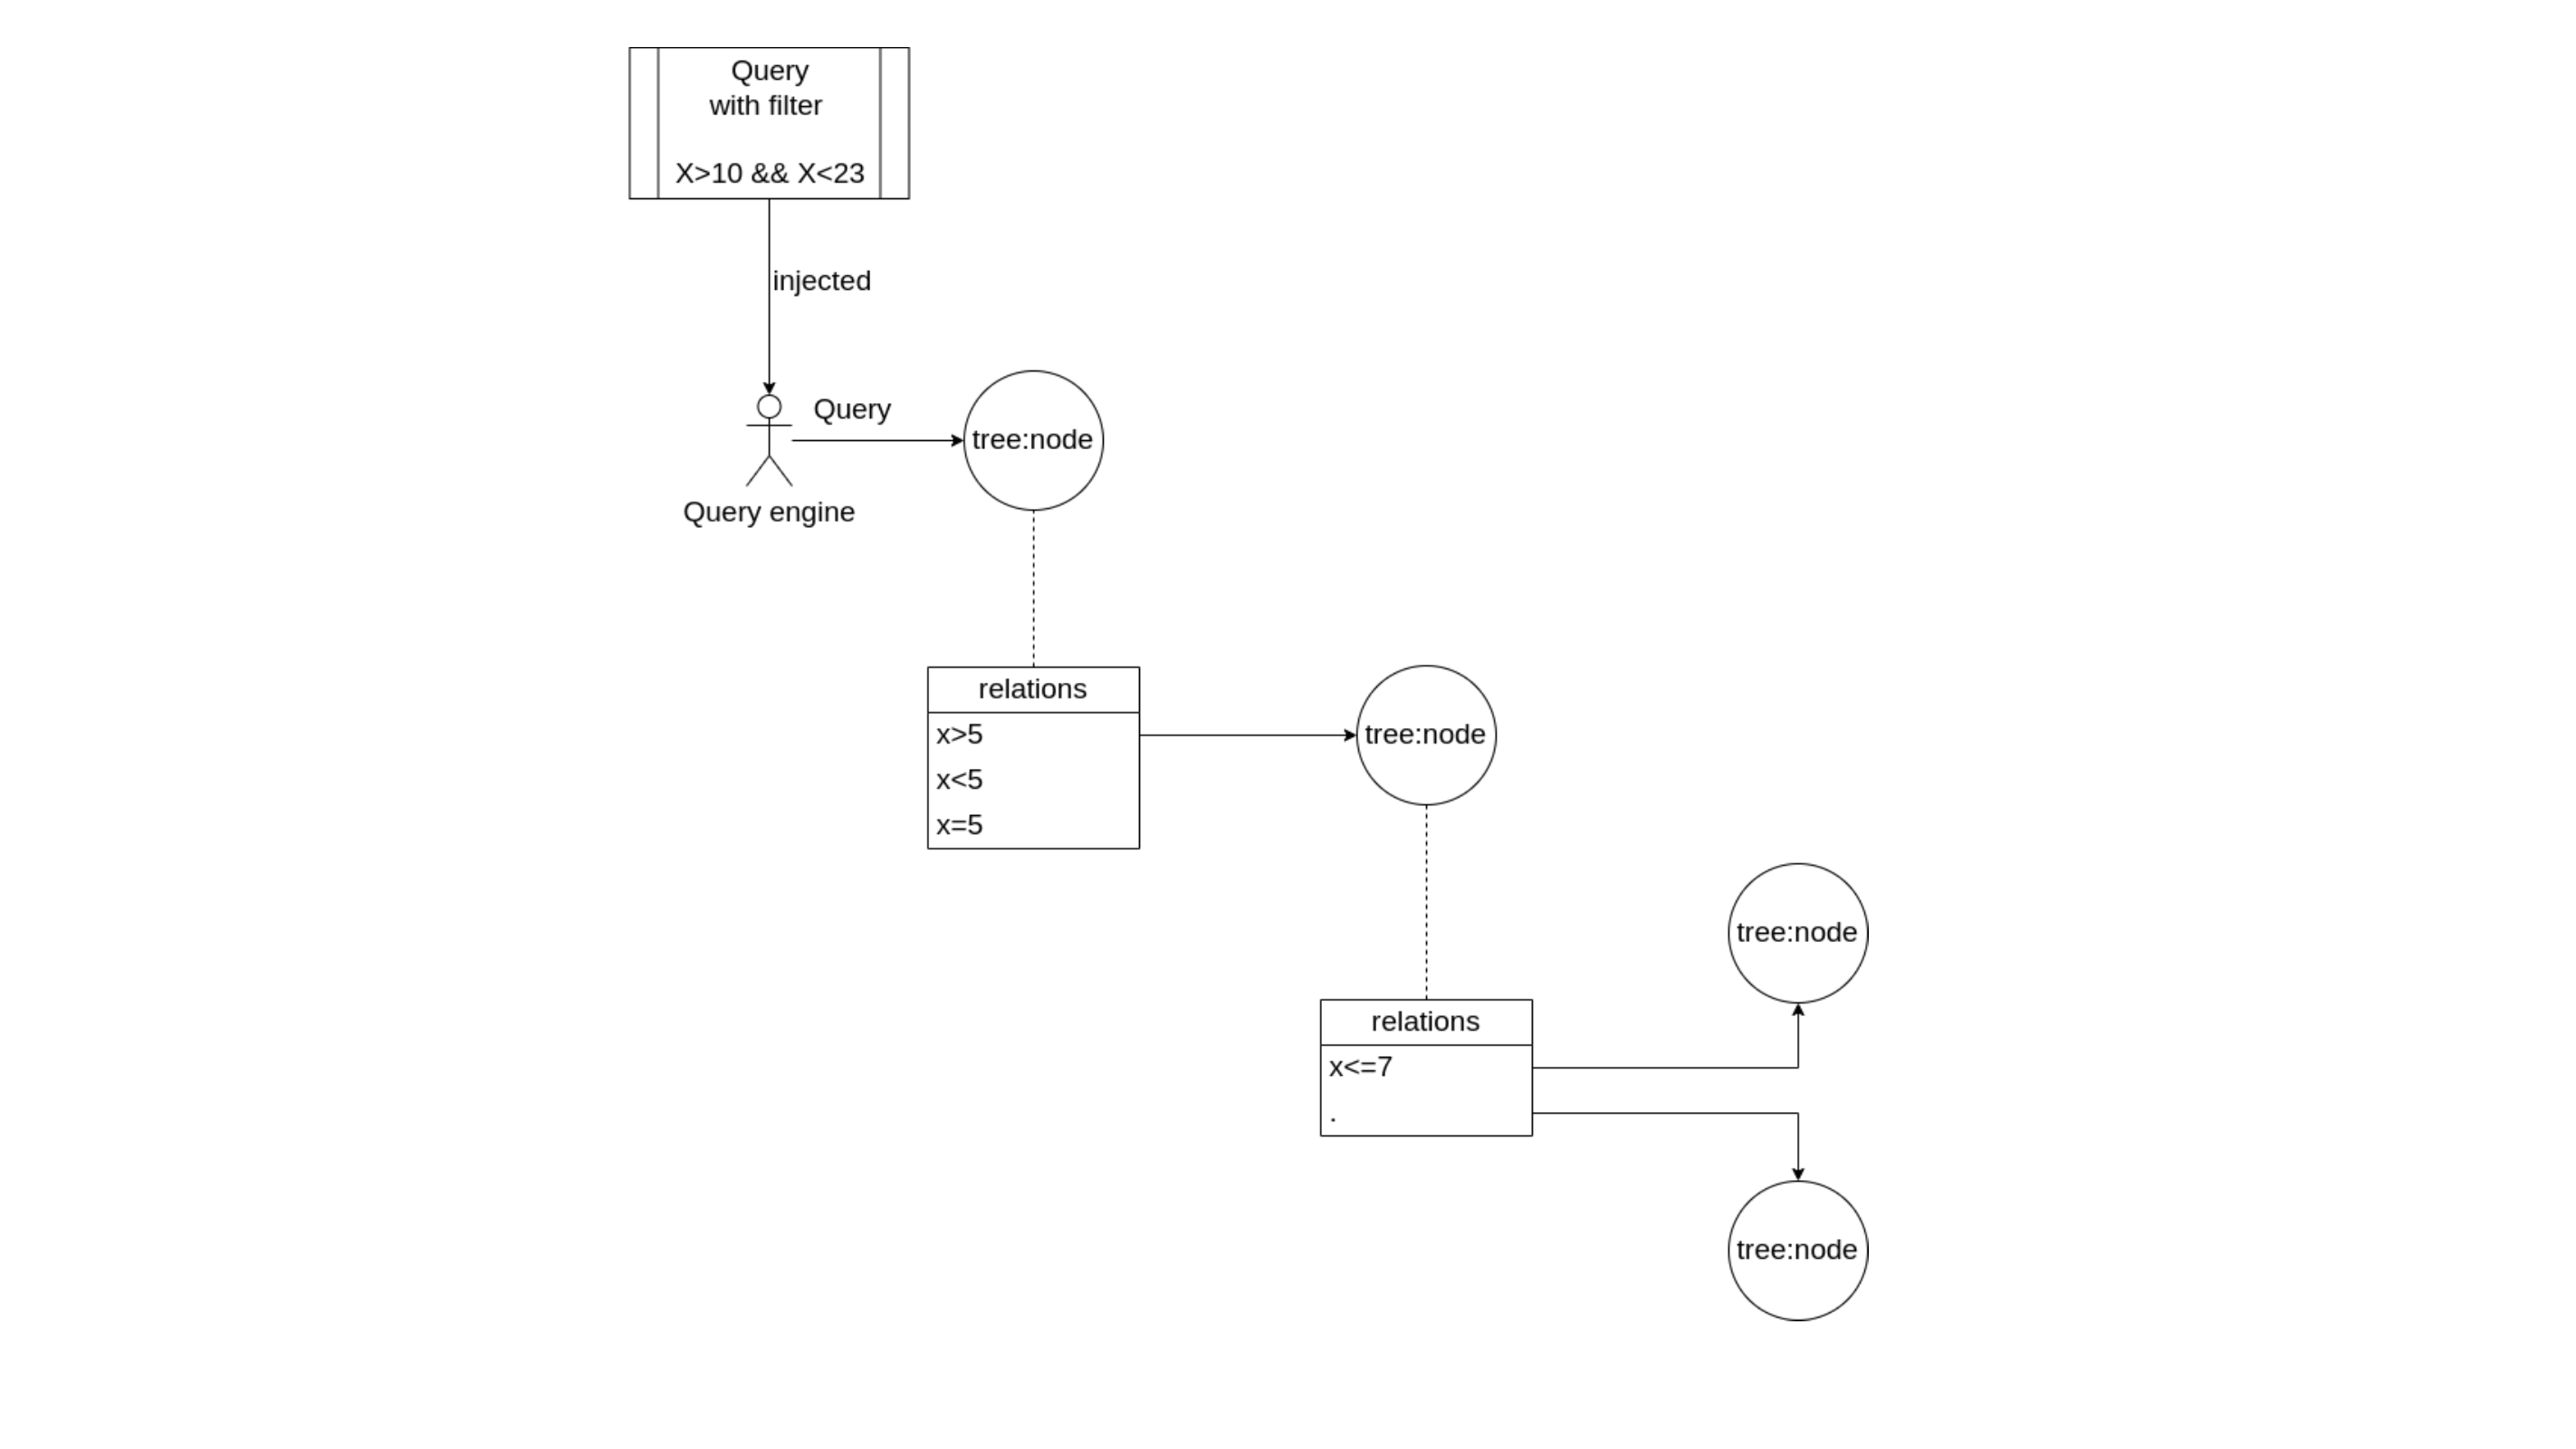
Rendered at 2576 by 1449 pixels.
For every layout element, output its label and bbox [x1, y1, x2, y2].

picture [628, 47, 1869, 1321]
